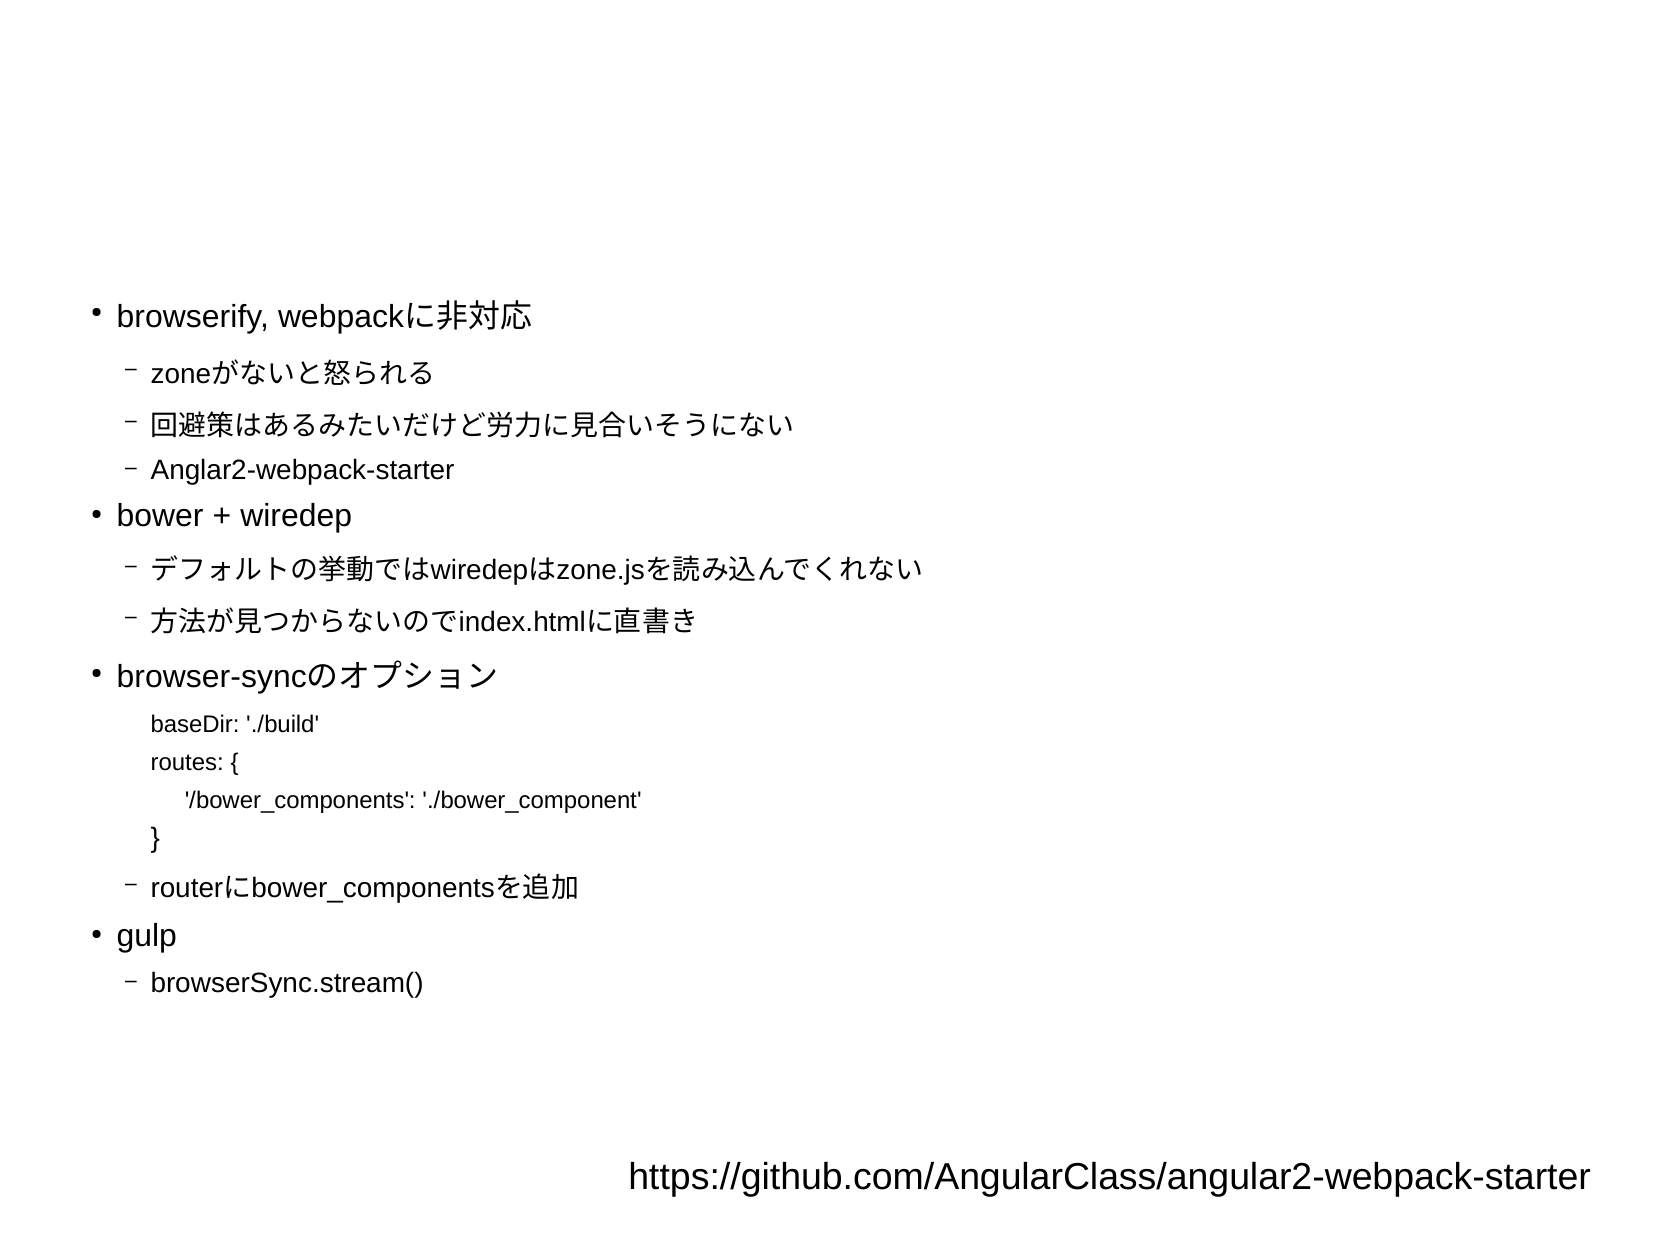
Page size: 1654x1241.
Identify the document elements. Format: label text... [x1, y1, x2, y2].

text_box https://github.com/AngularClass/angular2-webpack-starter [613, 1147, 1607, 1205]
list browserify, webpackに非対応 zoneがないと怒られる 回避策はあるみたいだけど労力に見合いそうにない Anglar2-webpack-starter bower + wiredep デフォルトの挙動ではwiredepはzone.jsを読み込んでくれない 方法が見つからないのでindex.htmlに直書き browser-syncのオプション baseDir: './build' routes: { '/bower_components': './bower_component' } routerにbower_componentsを追加 gulp browserSync.stream() [82, 290, 1571, 1010]
